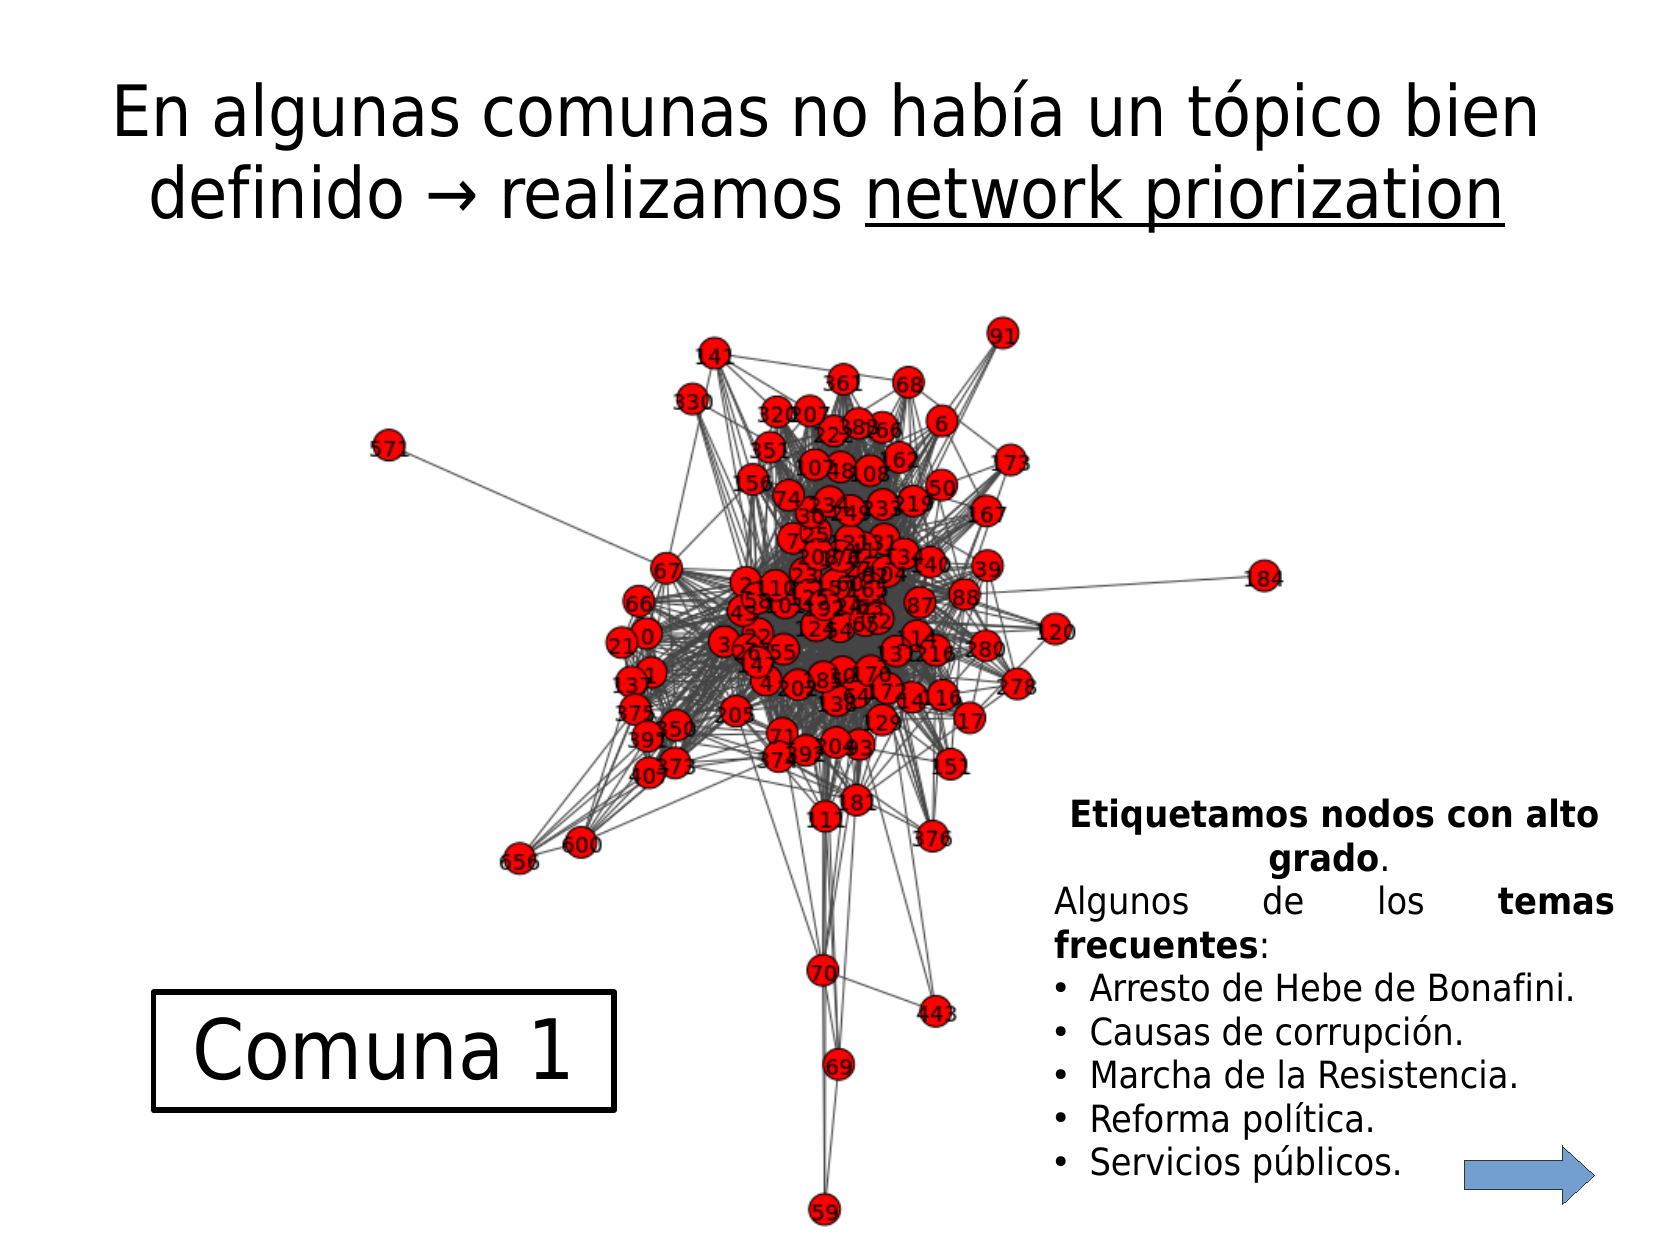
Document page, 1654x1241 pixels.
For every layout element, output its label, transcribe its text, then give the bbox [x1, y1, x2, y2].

text_box Comuna 1 [153, 992, 615, 1111]
title En algunas comunas no había un tópico bien definido → realizamos network priorization [82, 31, 1571, 275]
picture [358, 302, 1296, 1241]
text_box [1464, 1145, 1595, 1205]
text_box Etiquetamos nodos con alto grado. Algunos de los temas frecuentes: Arresto de Hebe de Bonafini. Causas de corrupción. Marcha de la Resistencia. Reforma política. Servicios públicos. [1039, 785, 1630, 1199]
